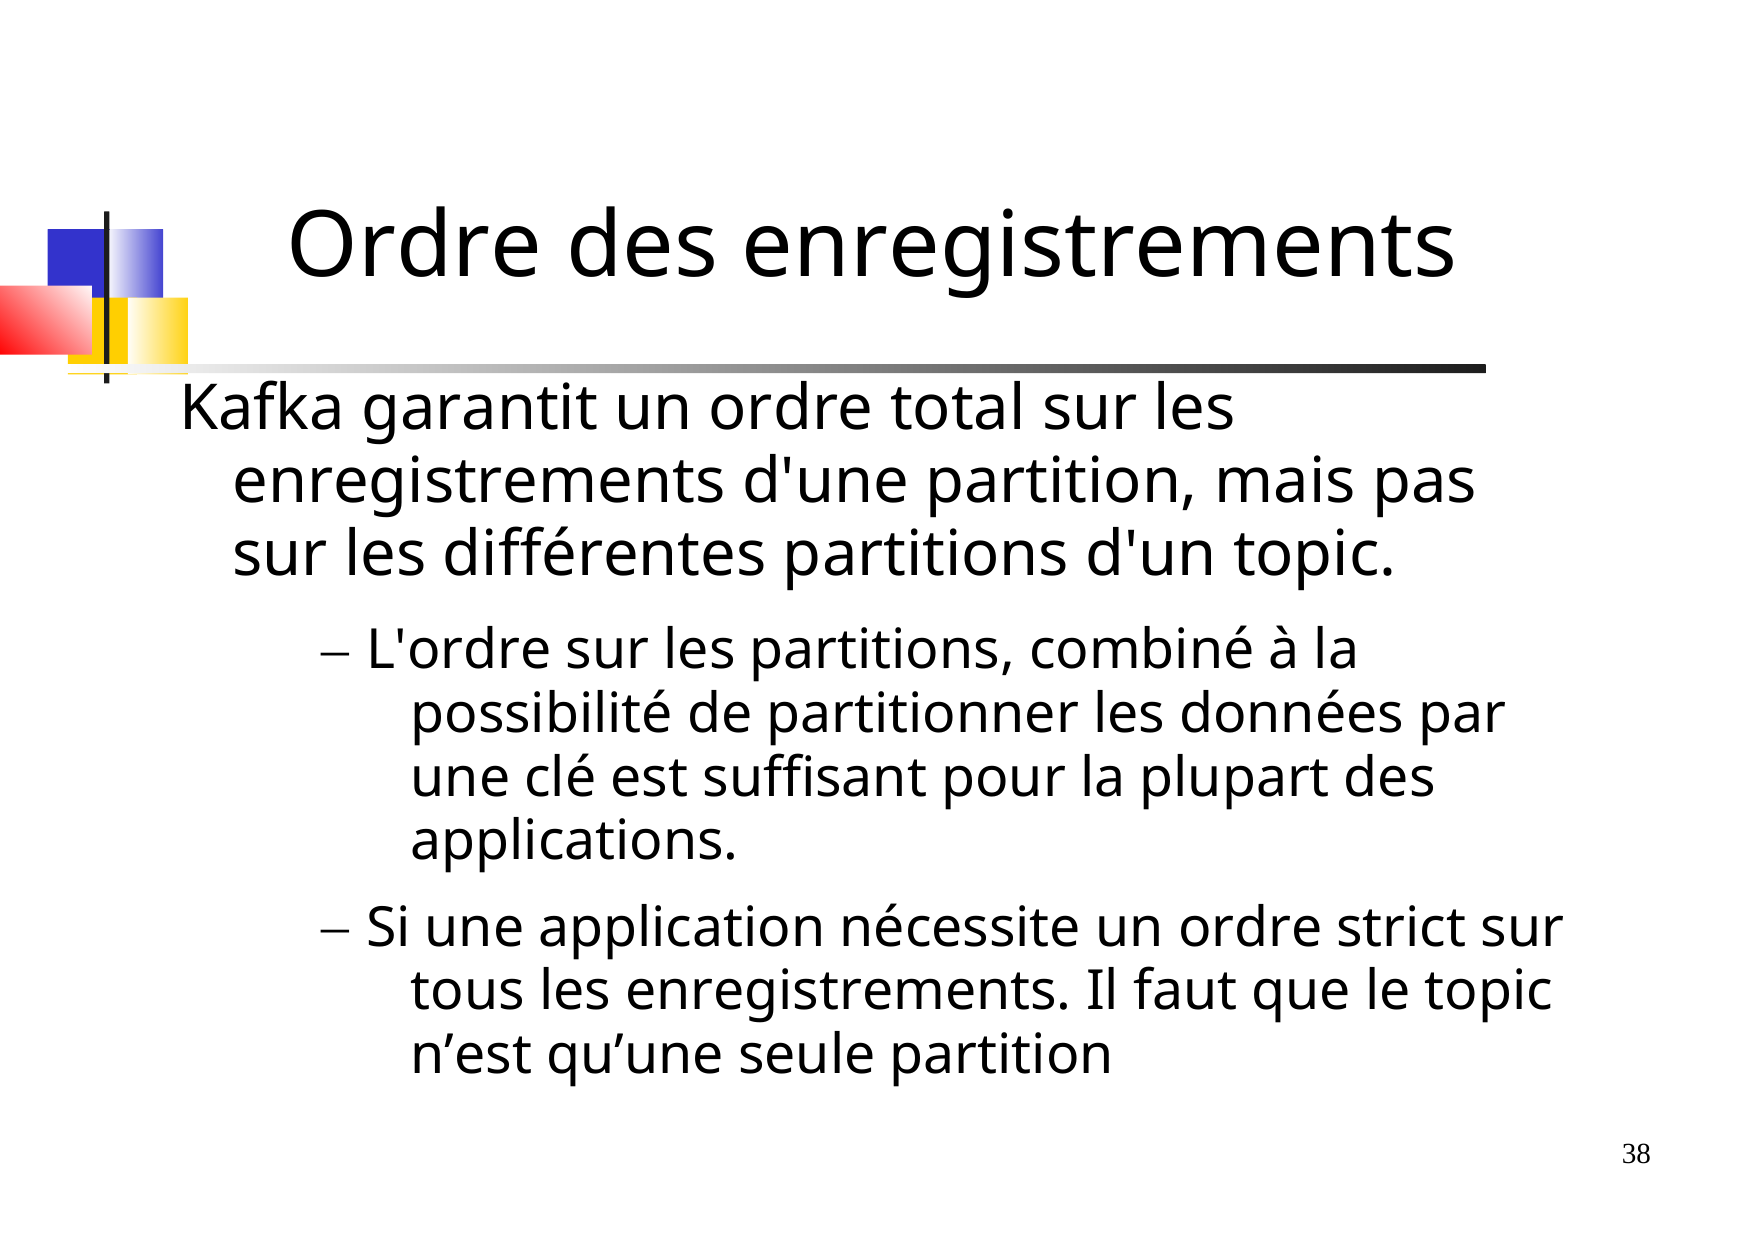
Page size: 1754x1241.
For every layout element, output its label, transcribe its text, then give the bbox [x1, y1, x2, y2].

list Kafka garantit un ordre total sur les enregistrements d'une partition, mais pas sur les différentes partitions d'un topic. L'ordre sur les partitions, combiné à la possibilité de partitionner les données par une clé est suffisant pour la plupart des applications. Si une application nécessite un ordre strict sur tous les enregistrements. Il faut que le topic n’est qu’une seule partition [179, 371, 1567, 1091]
title Ordre des enregistrements [179, 139, 1567, 351]
